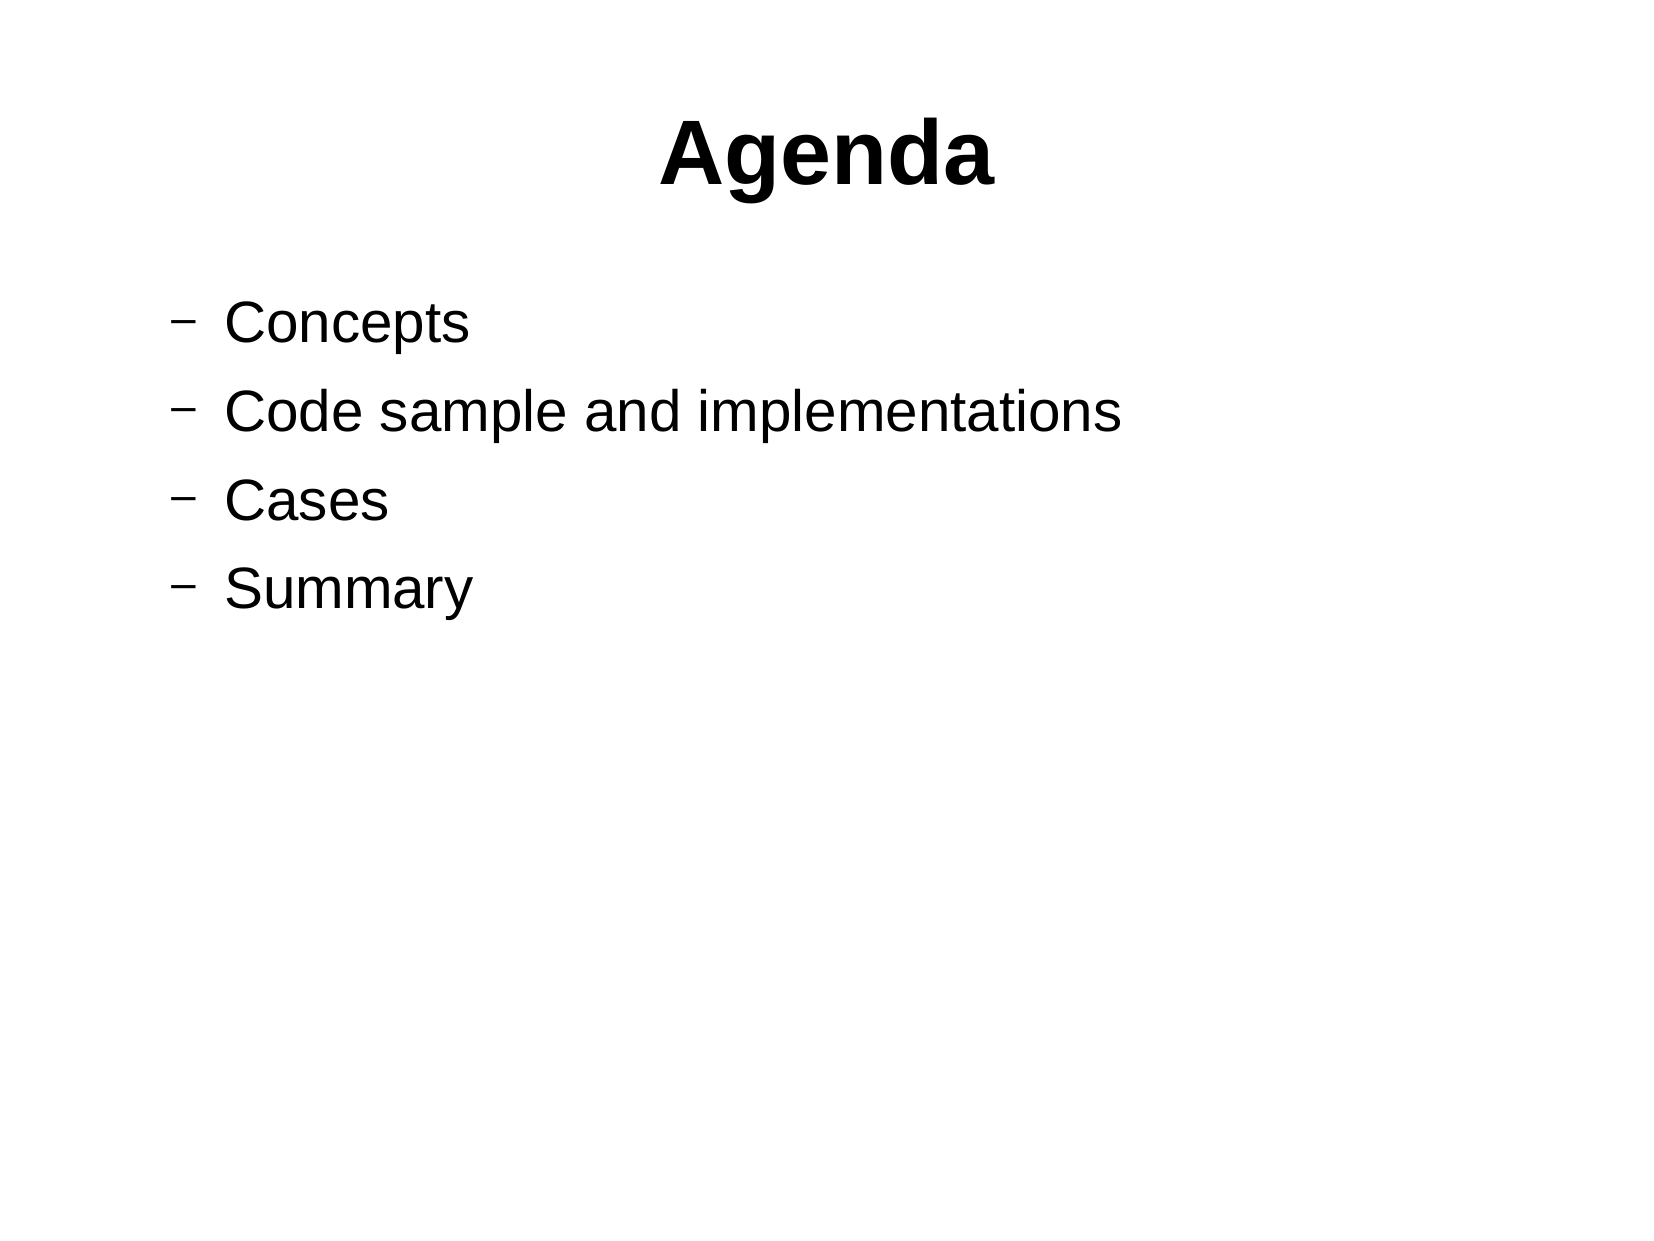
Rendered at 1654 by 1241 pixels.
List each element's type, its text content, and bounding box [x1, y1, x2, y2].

list Concepts Code sample and implementations Cases Summary [82, 290, 1571, 1010]
title Agenda [82, 49, 1571, 257]
